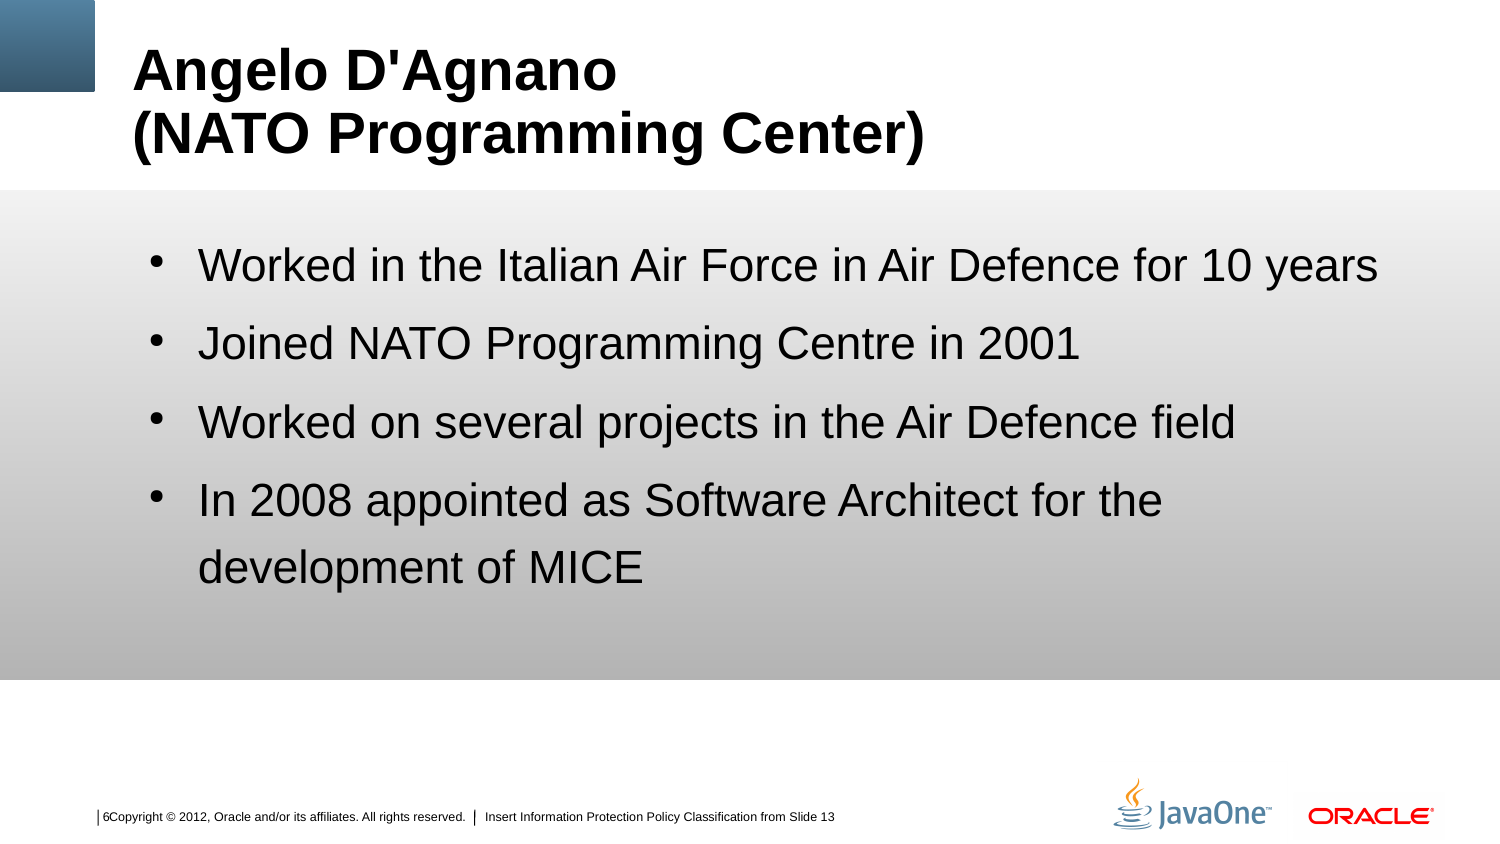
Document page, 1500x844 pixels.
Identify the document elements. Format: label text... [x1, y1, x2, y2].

picture [1293, 792, 1445, 840]
list Worked in the Italian Air Force in Air Defence for 10 years Joined NATO Programming Centre in 2001 Worked on several projects in the Air Defence field In 2008 appointed as Software Architect for the development of MICE [132, 223, 1407, 653]
picture [1097, 761, 1288, 844]
title Angelo D'Agnano (NATO Programming Center) [132, 40, 1407, 166]
